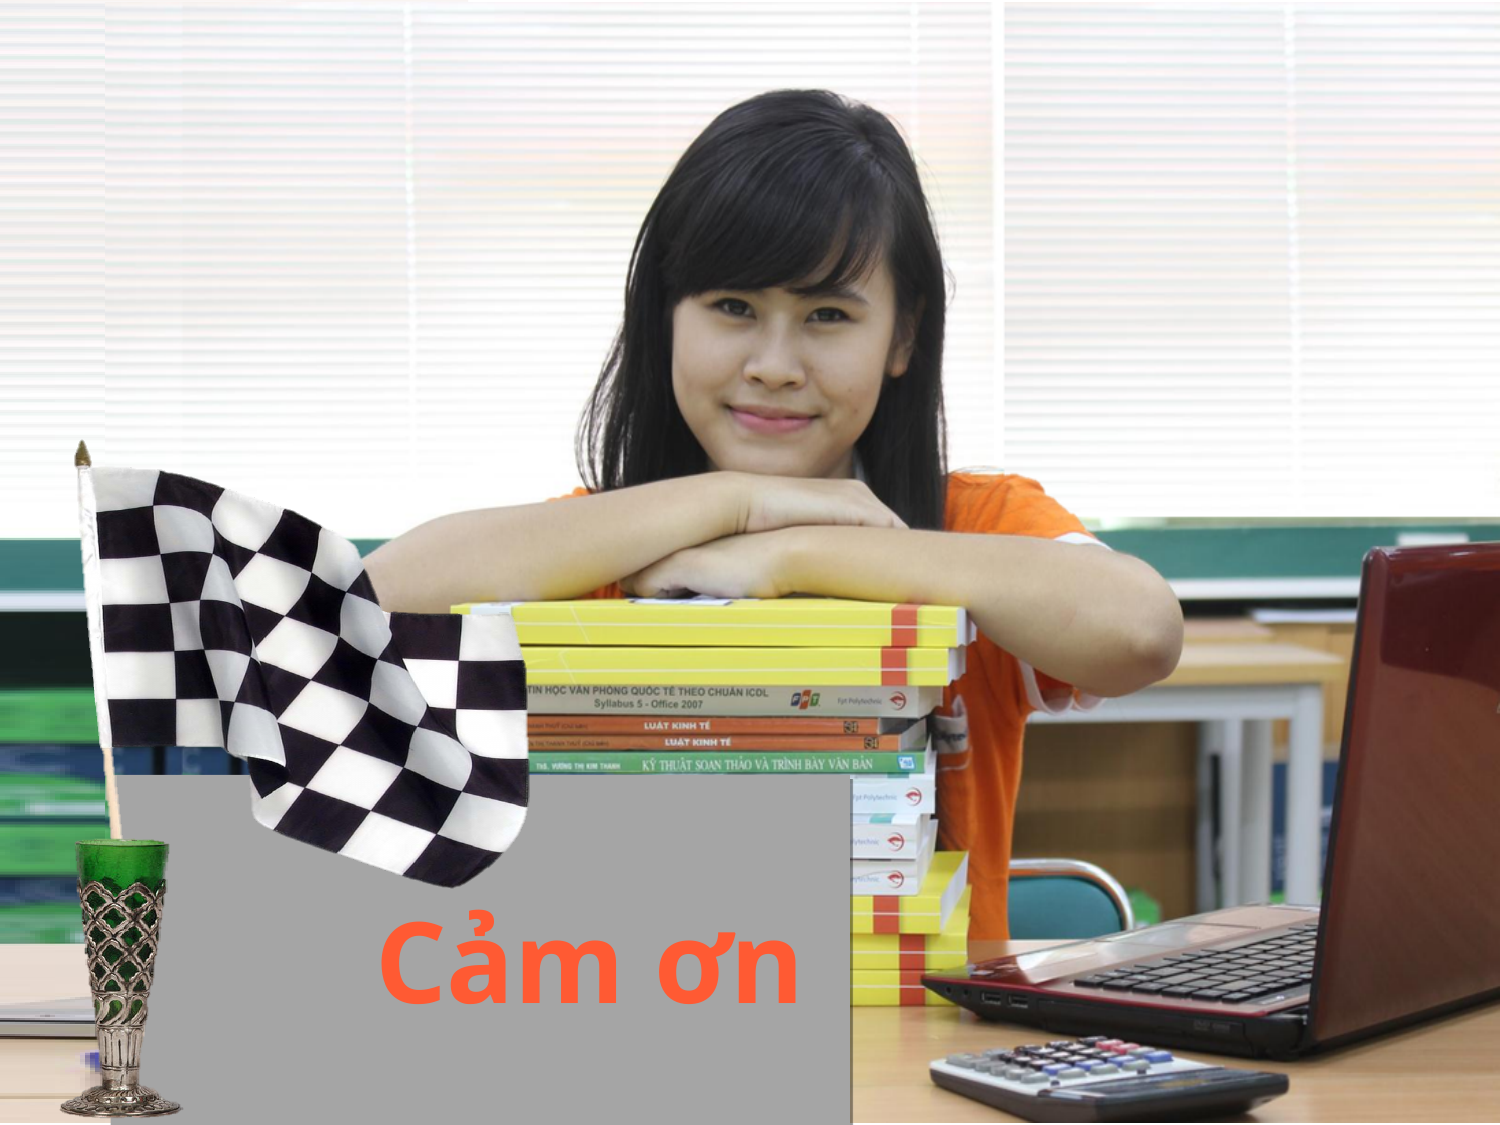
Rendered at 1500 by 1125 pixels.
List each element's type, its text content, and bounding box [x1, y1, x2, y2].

text_box Cảm ơn [294, 774, 850, 1125]
picture [0, 0, 1500, 1125]
